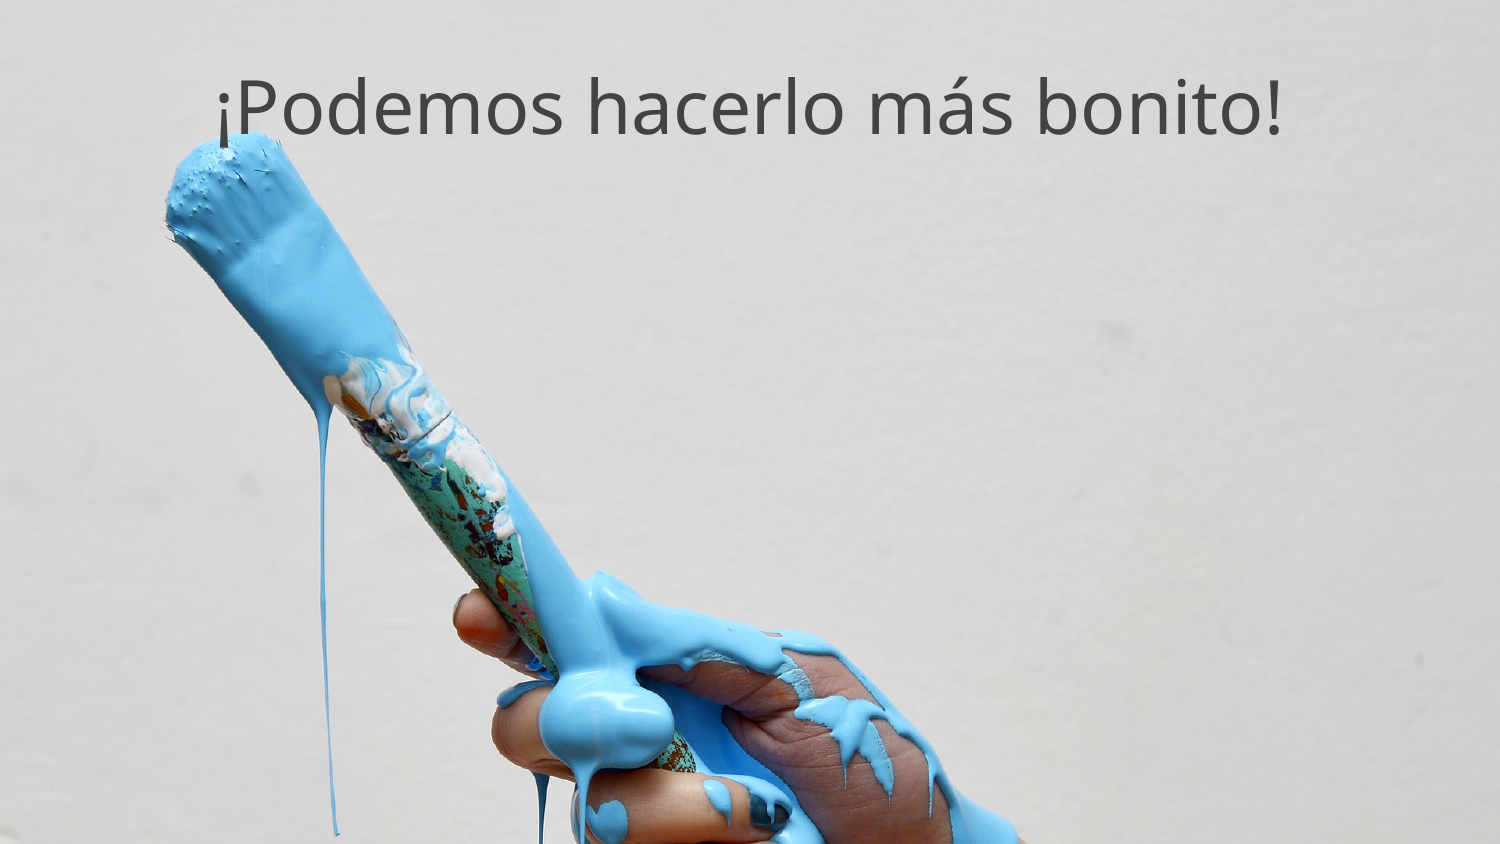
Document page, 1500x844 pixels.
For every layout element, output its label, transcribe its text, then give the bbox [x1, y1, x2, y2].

text_box ¡Podemos hacerlo más bonito! [49, 33, 1451, 175]
picture [0, 0, 1500, 844]
